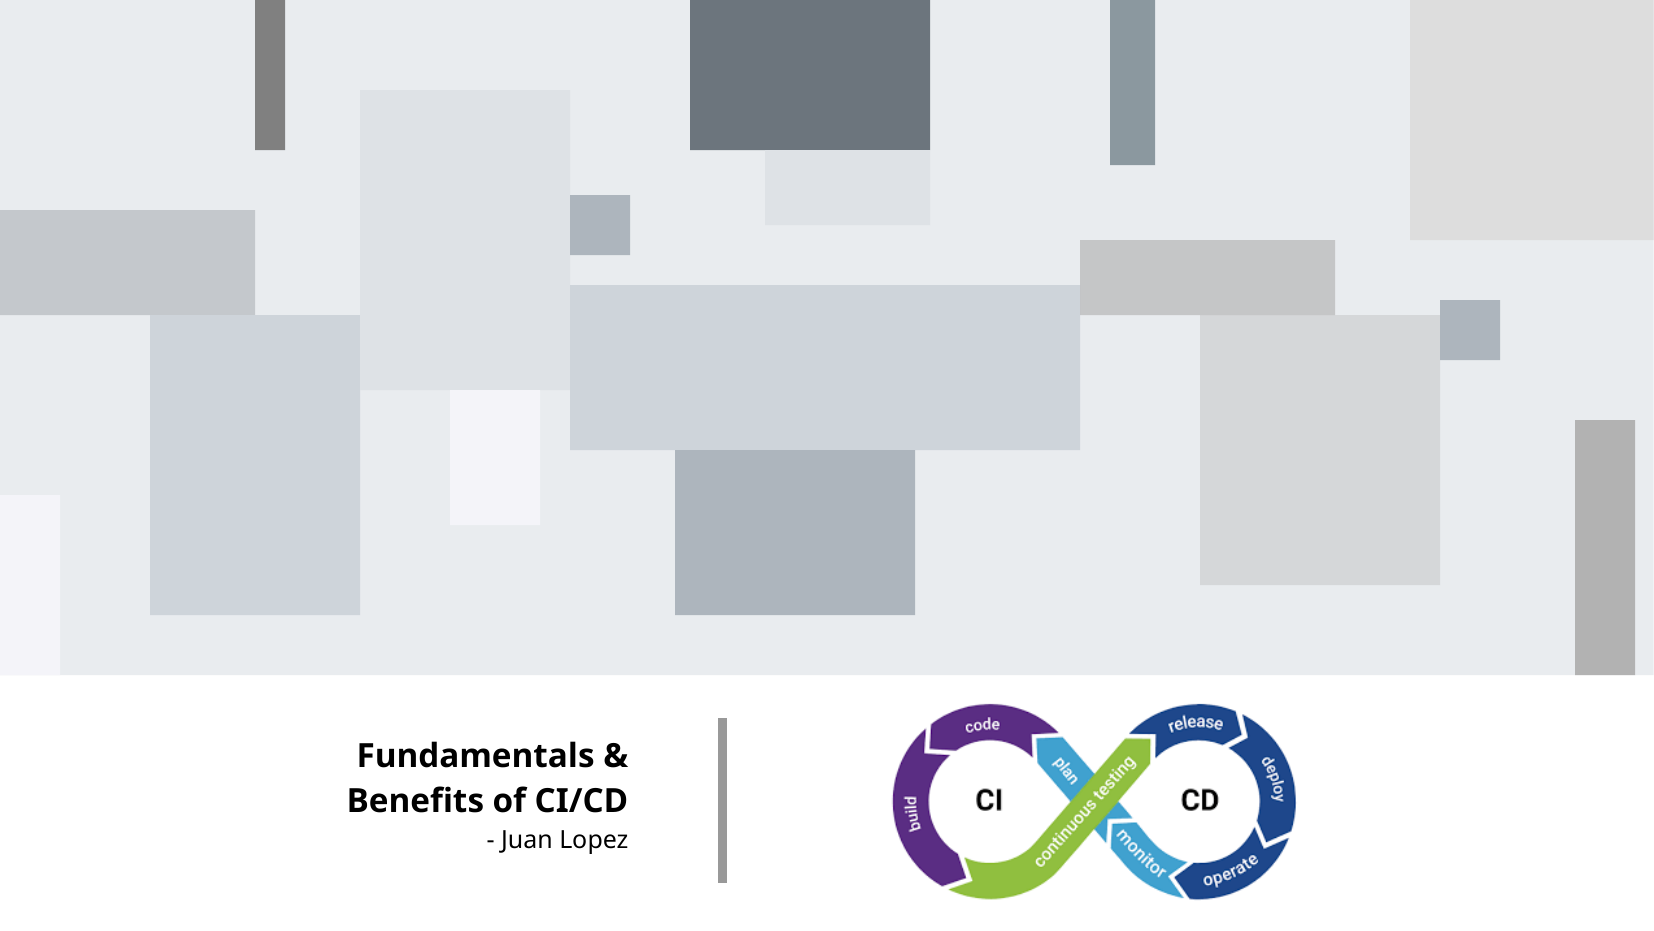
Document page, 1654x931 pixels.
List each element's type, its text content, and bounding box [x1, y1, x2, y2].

picture [888, 699, 1301, 906]
text_box Fundamentals & Benefits of CI/CD - Juan Lopez [262, 724, 644, 875]
